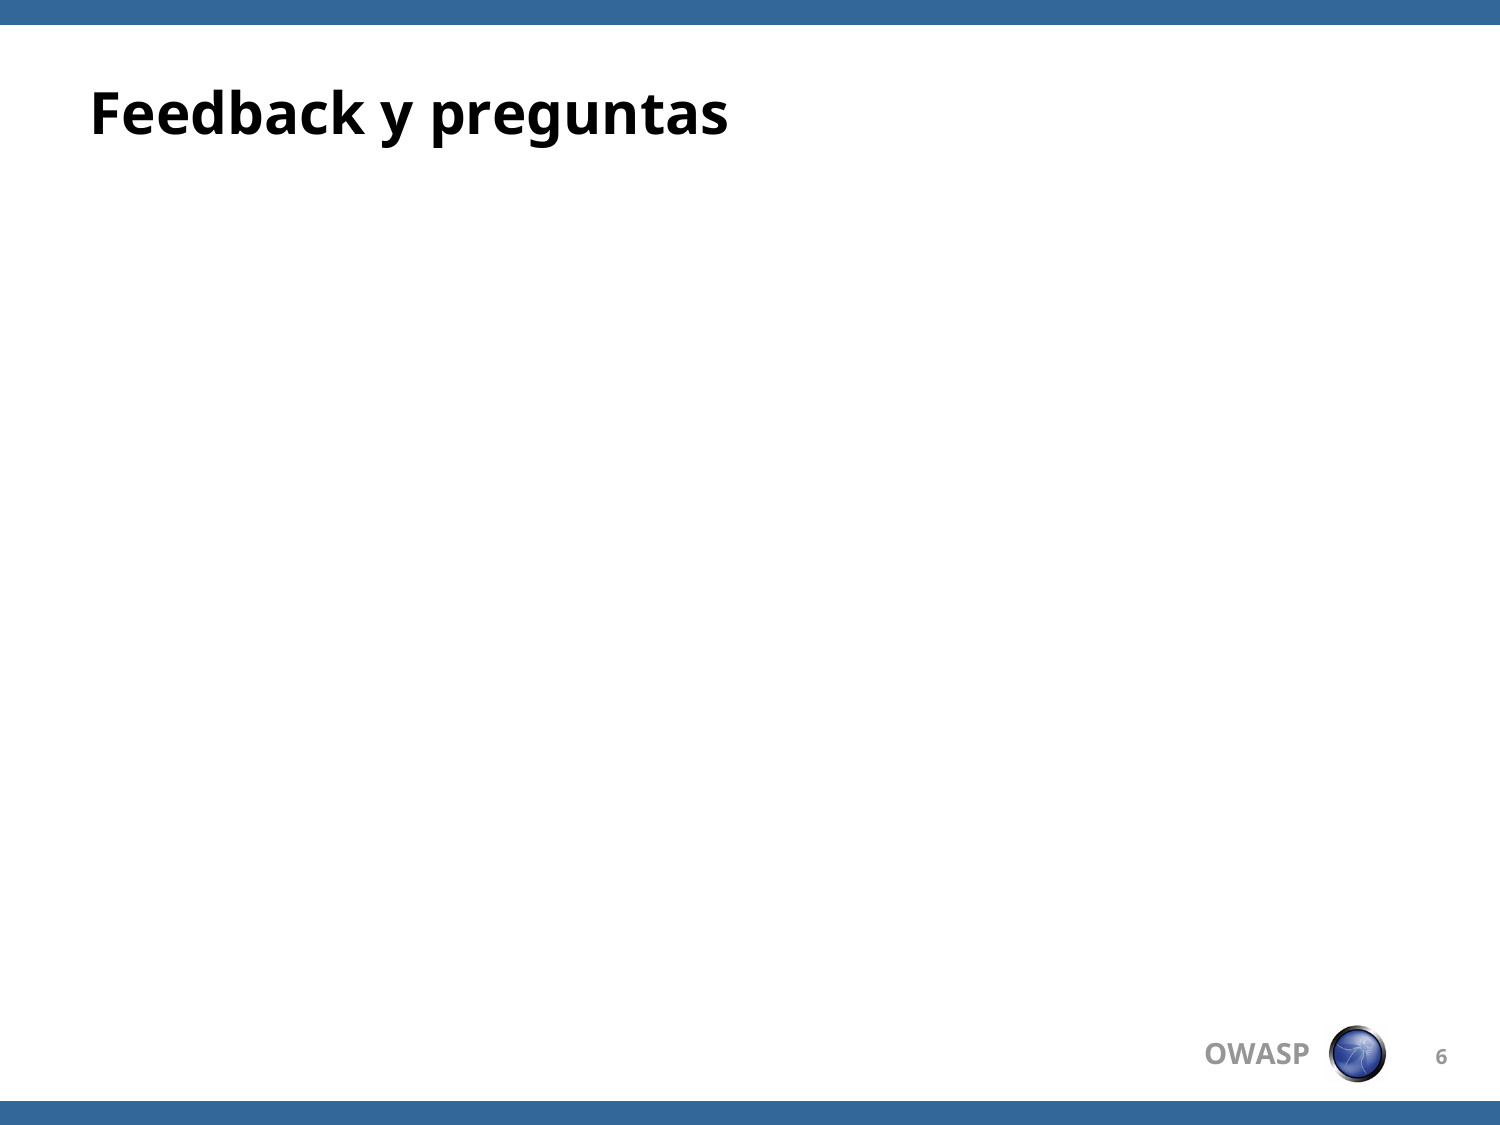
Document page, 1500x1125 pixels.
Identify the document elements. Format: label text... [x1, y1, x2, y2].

title Feedback y preguntas [75, 44, 1426, 176]
picture [1325, 1024, 1388, 1083]
